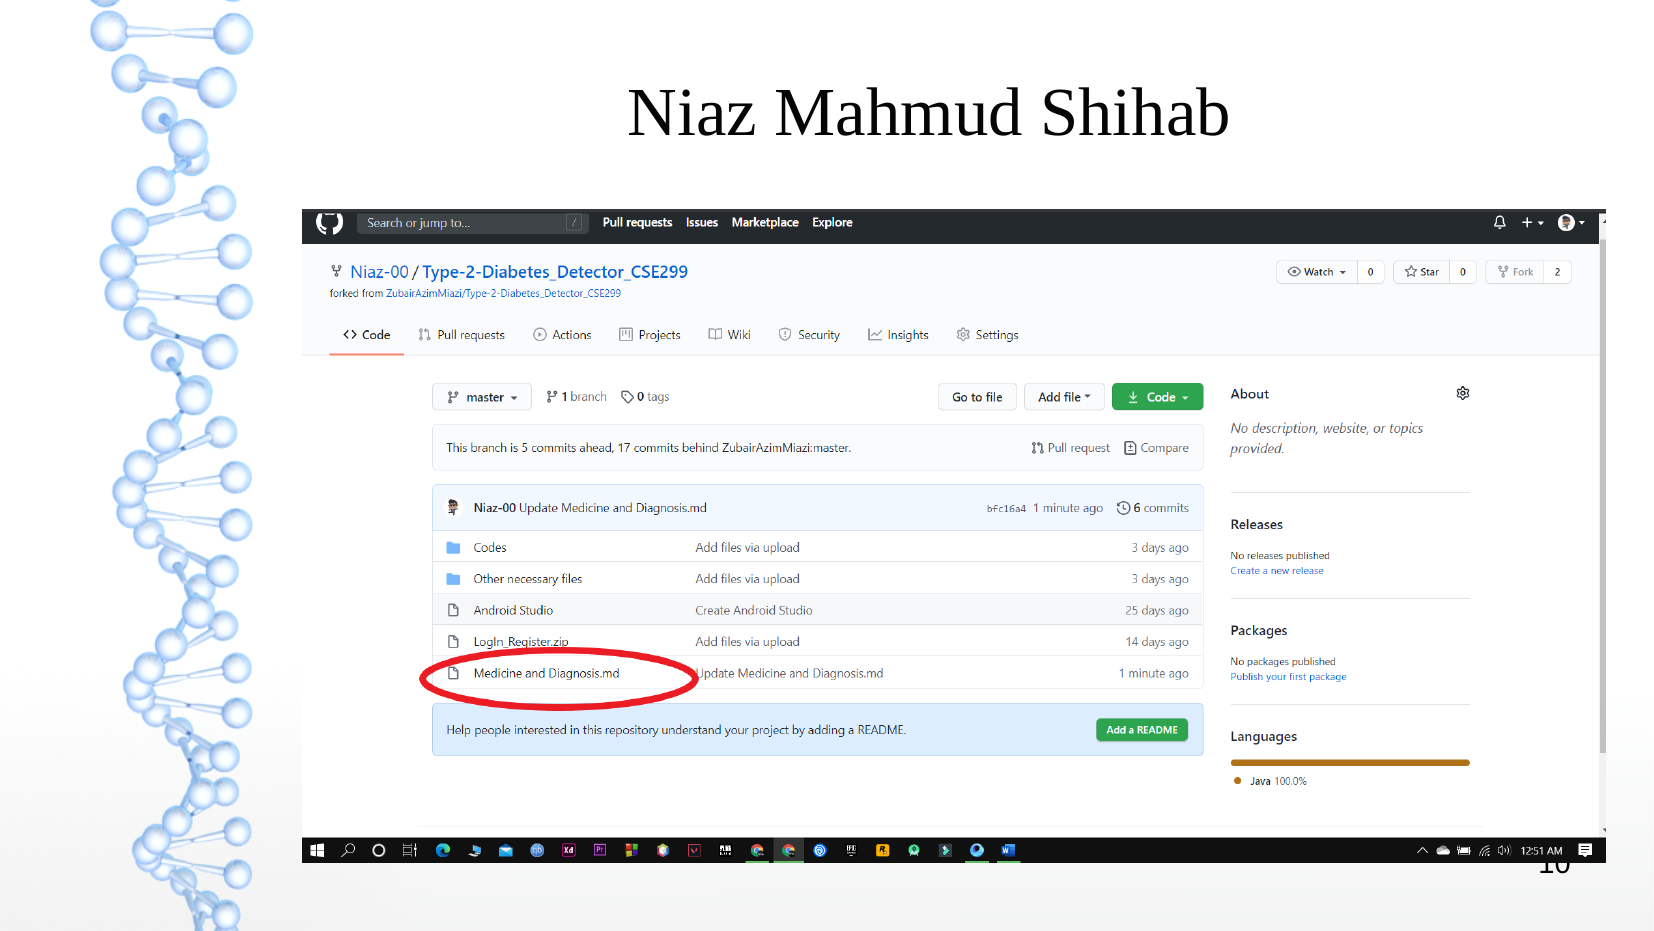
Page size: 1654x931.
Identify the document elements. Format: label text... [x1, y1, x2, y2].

picture [0, 0, 1654, 931]
title Niaz Mahmud Shihab [265, 35, 1595, 189]
